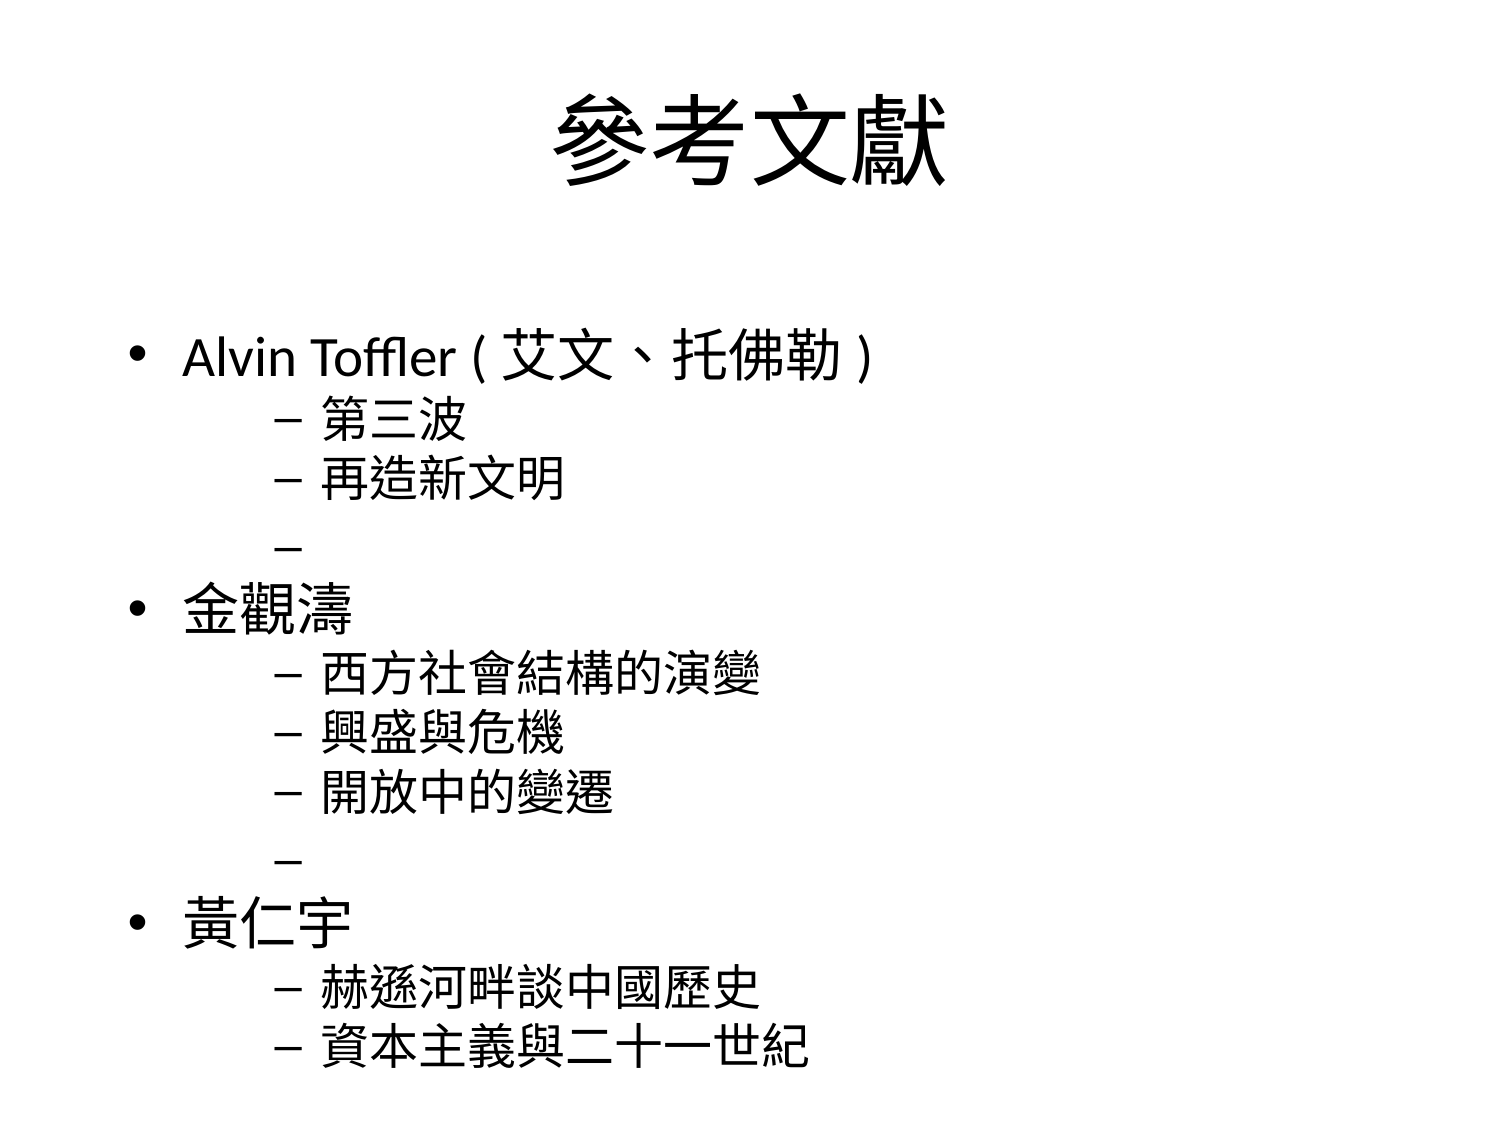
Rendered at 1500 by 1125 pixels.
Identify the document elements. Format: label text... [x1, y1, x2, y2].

list Alvin Toffler (艾文、托佛勒) 第三波 再造新文明 金觀濤 西方社會結構的演變 興盛與危機 開放中的變遷 黃仁宇 赫遜河畔談中國歷史 資本主義與二十一世紀 [112, 324, 1377, 1083]
title 參考文獻 [75, 45, 1426, 233]
